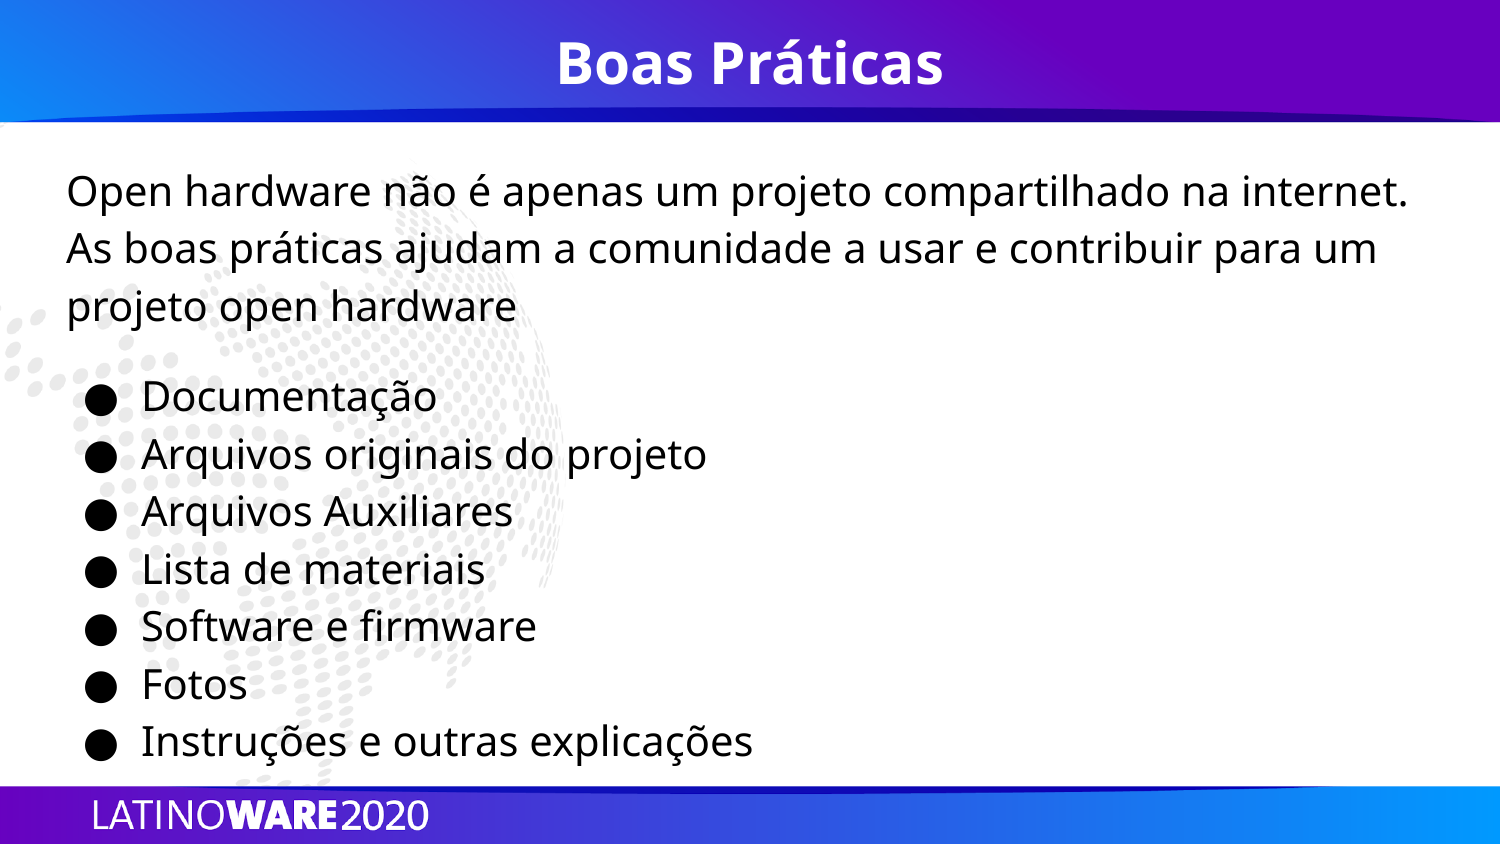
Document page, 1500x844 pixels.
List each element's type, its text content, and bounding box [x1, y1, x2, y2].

title Boas Práticas [51, 11, 1449, 106]
picture [0, 0, 1500, 844]
list Open hardware não é apenas um projeto compartilhado na internet. As boas práticas ajudam a comunidade a usar e contribuir para um projeto open hardware Documentação Arquivos originais do projeto Arquivos Auxiliares Lista de materiais Software e firmware Fotos Instruções e outras explicações [51, 141, 1449, 750]
